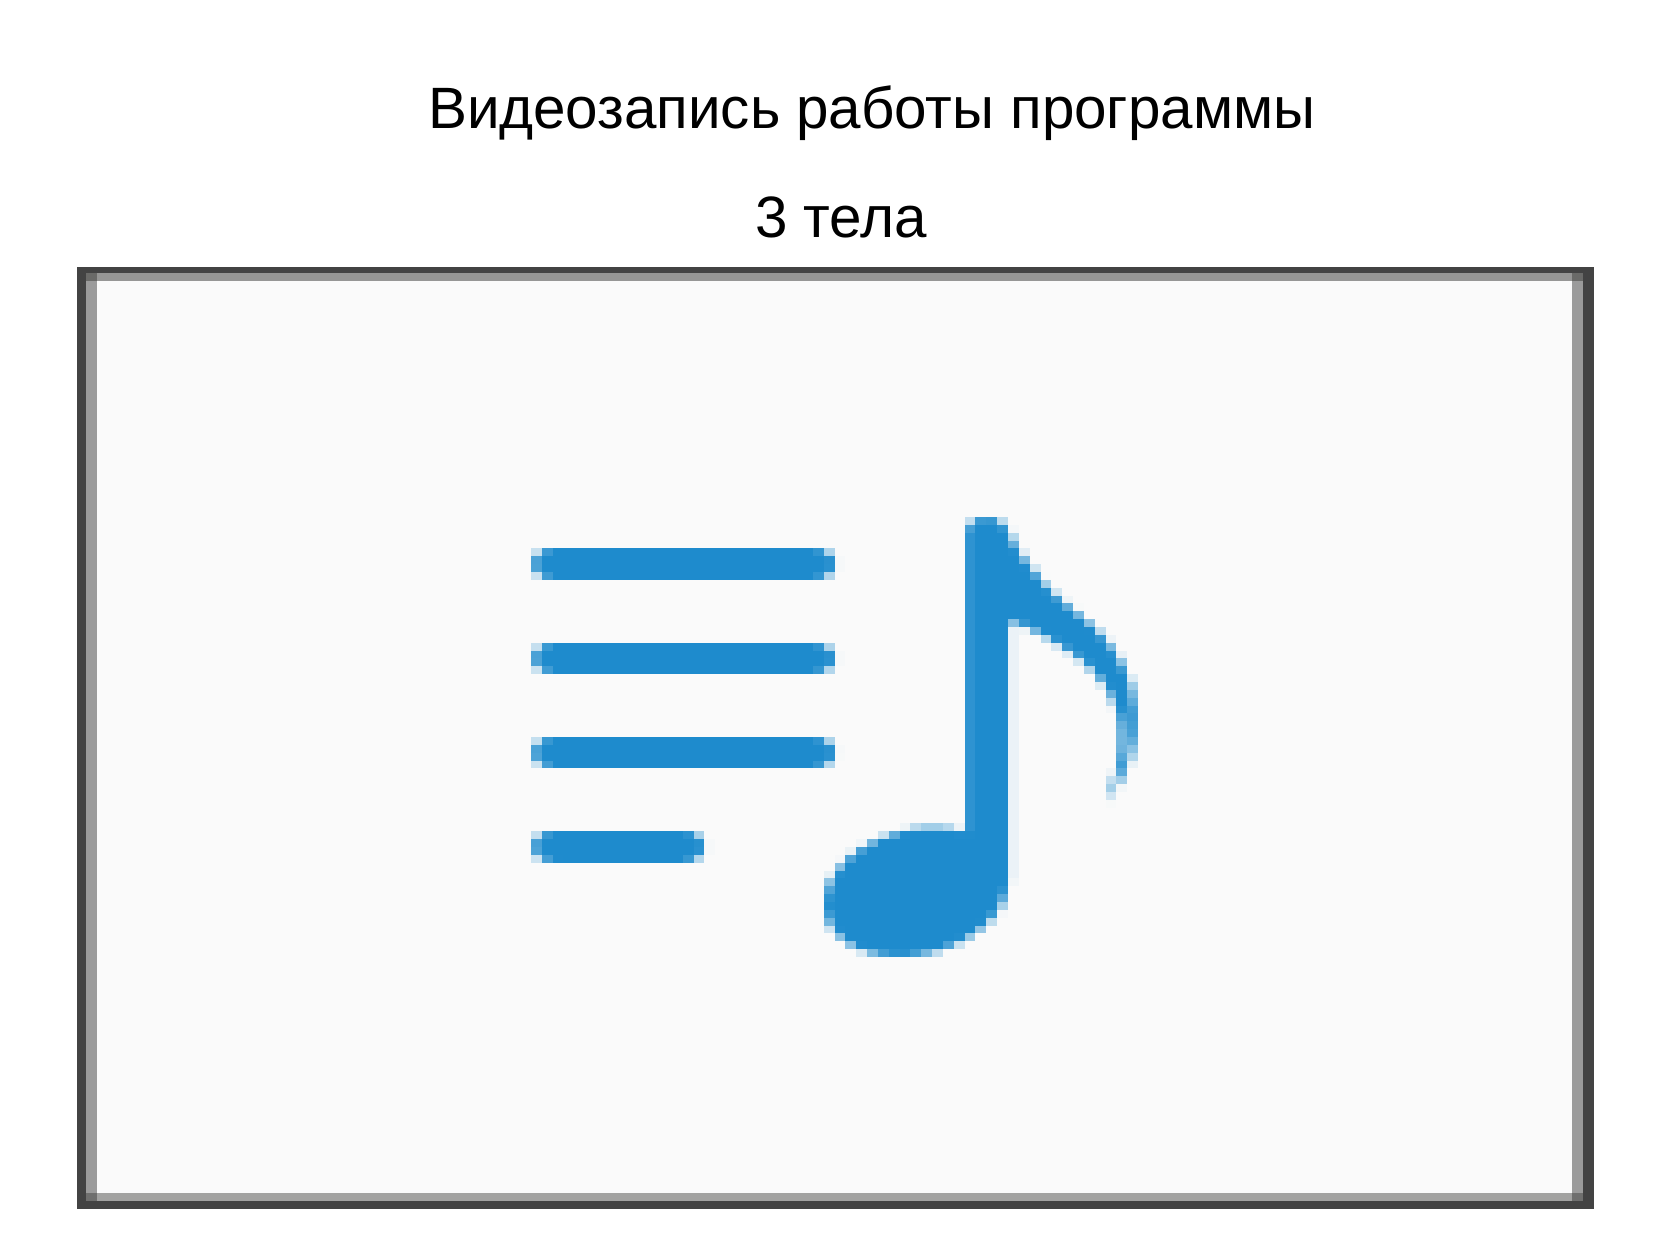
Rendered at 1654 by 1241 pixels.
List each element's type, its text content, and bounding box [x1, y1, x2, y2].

text_box 3 тела [382, 177, 1300, 257]
text_box [75, 265, 1595, 1210]
text_box Видеозапись работы программы [413, 67, 1331, 148]
